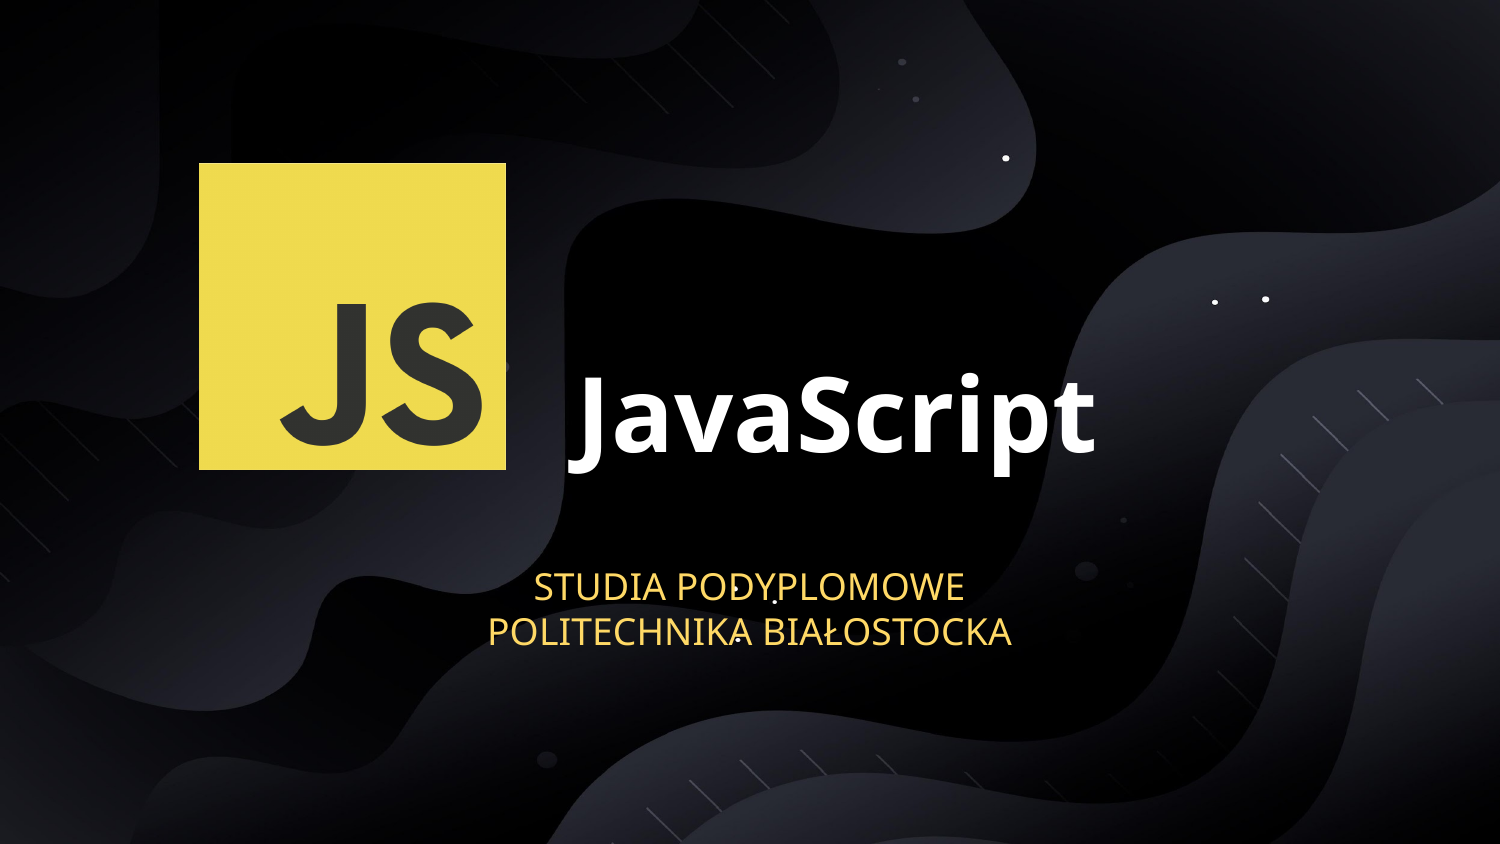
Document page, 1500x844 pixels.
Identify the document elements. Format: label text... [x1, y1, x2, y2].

picture [0, 0, 1500, 844]
title STUDIA PODYPLOMOWE POLITECHNIKA BIAŁOSTOCKA [309, 546, 1191, 668]
text_box JavaScript [1010, 406, 1031, 440]
text_box JavaScript [569, 340, 1290, 470]
